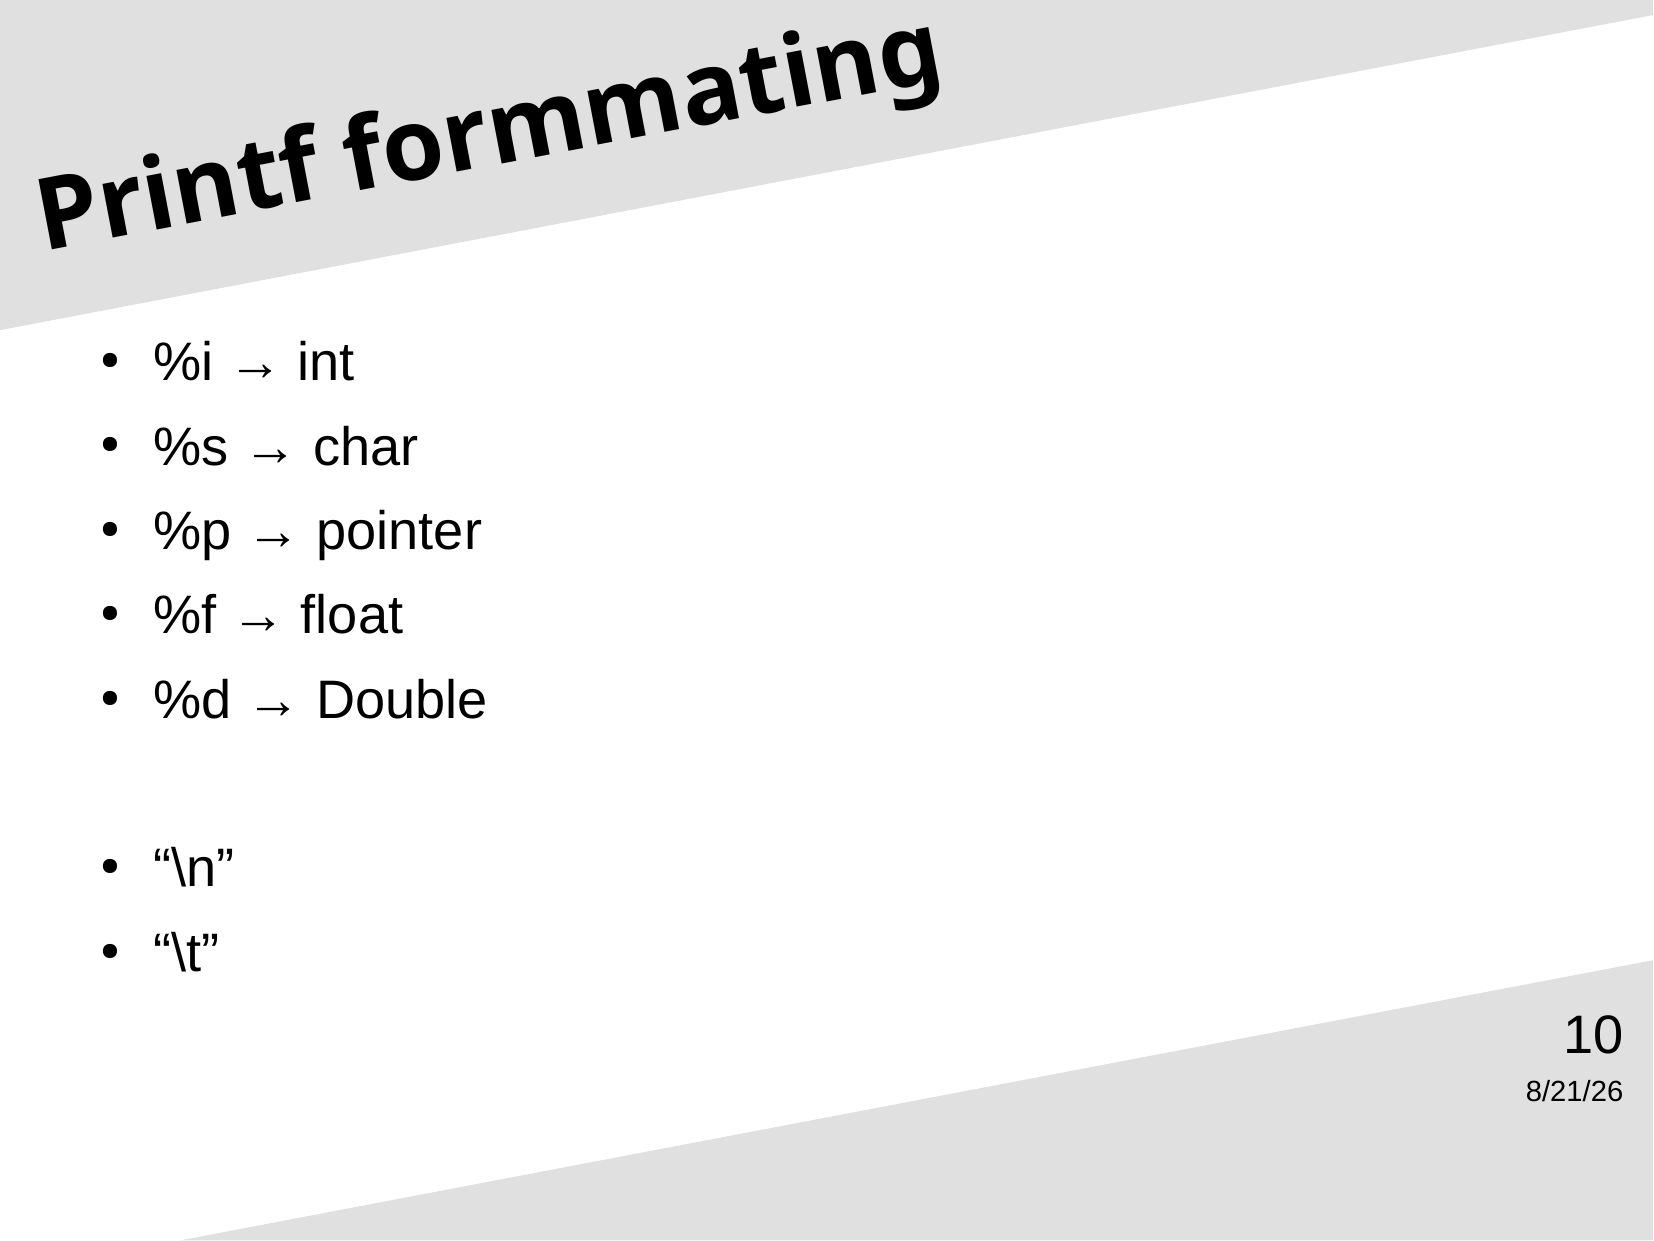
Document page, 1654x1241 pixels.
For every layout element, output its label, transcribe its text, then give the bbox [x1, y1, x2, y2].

title Printf formmating [16, 0, 1518, 315]
list %i → int %s → char %p → pointer %f → float %d → Double “\n” “\t” [82, 331, 1538, 1052]
